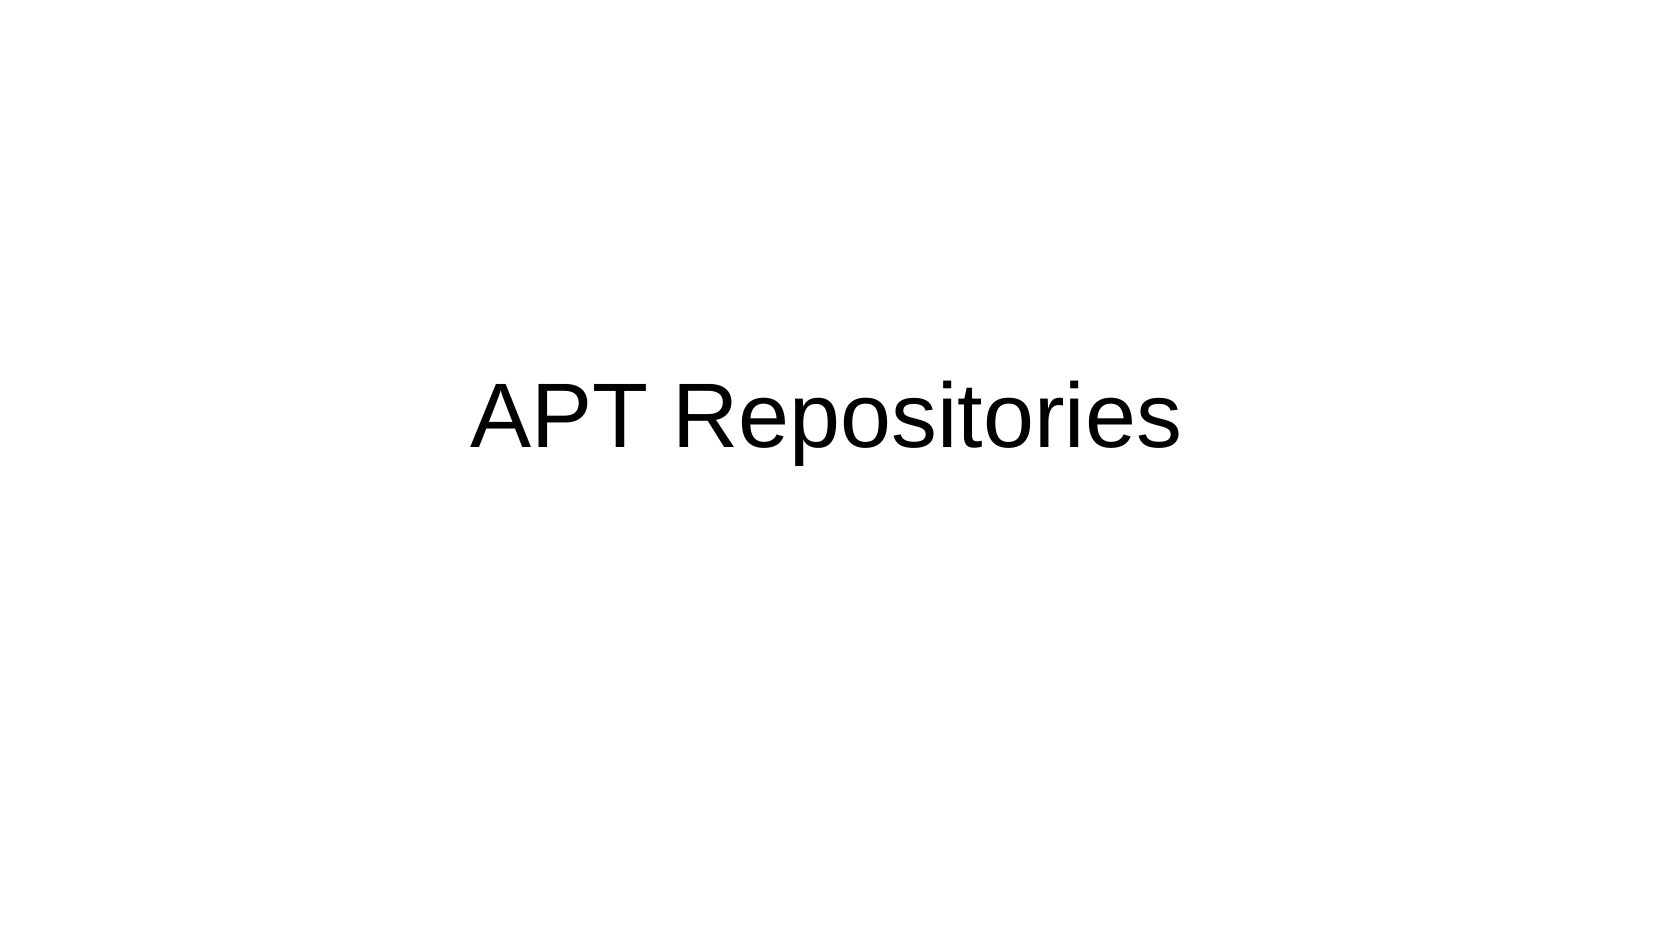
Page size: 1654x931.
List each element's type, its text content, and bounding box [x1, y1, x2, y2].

title APT Repositories [82, 338, 1571, 494]
